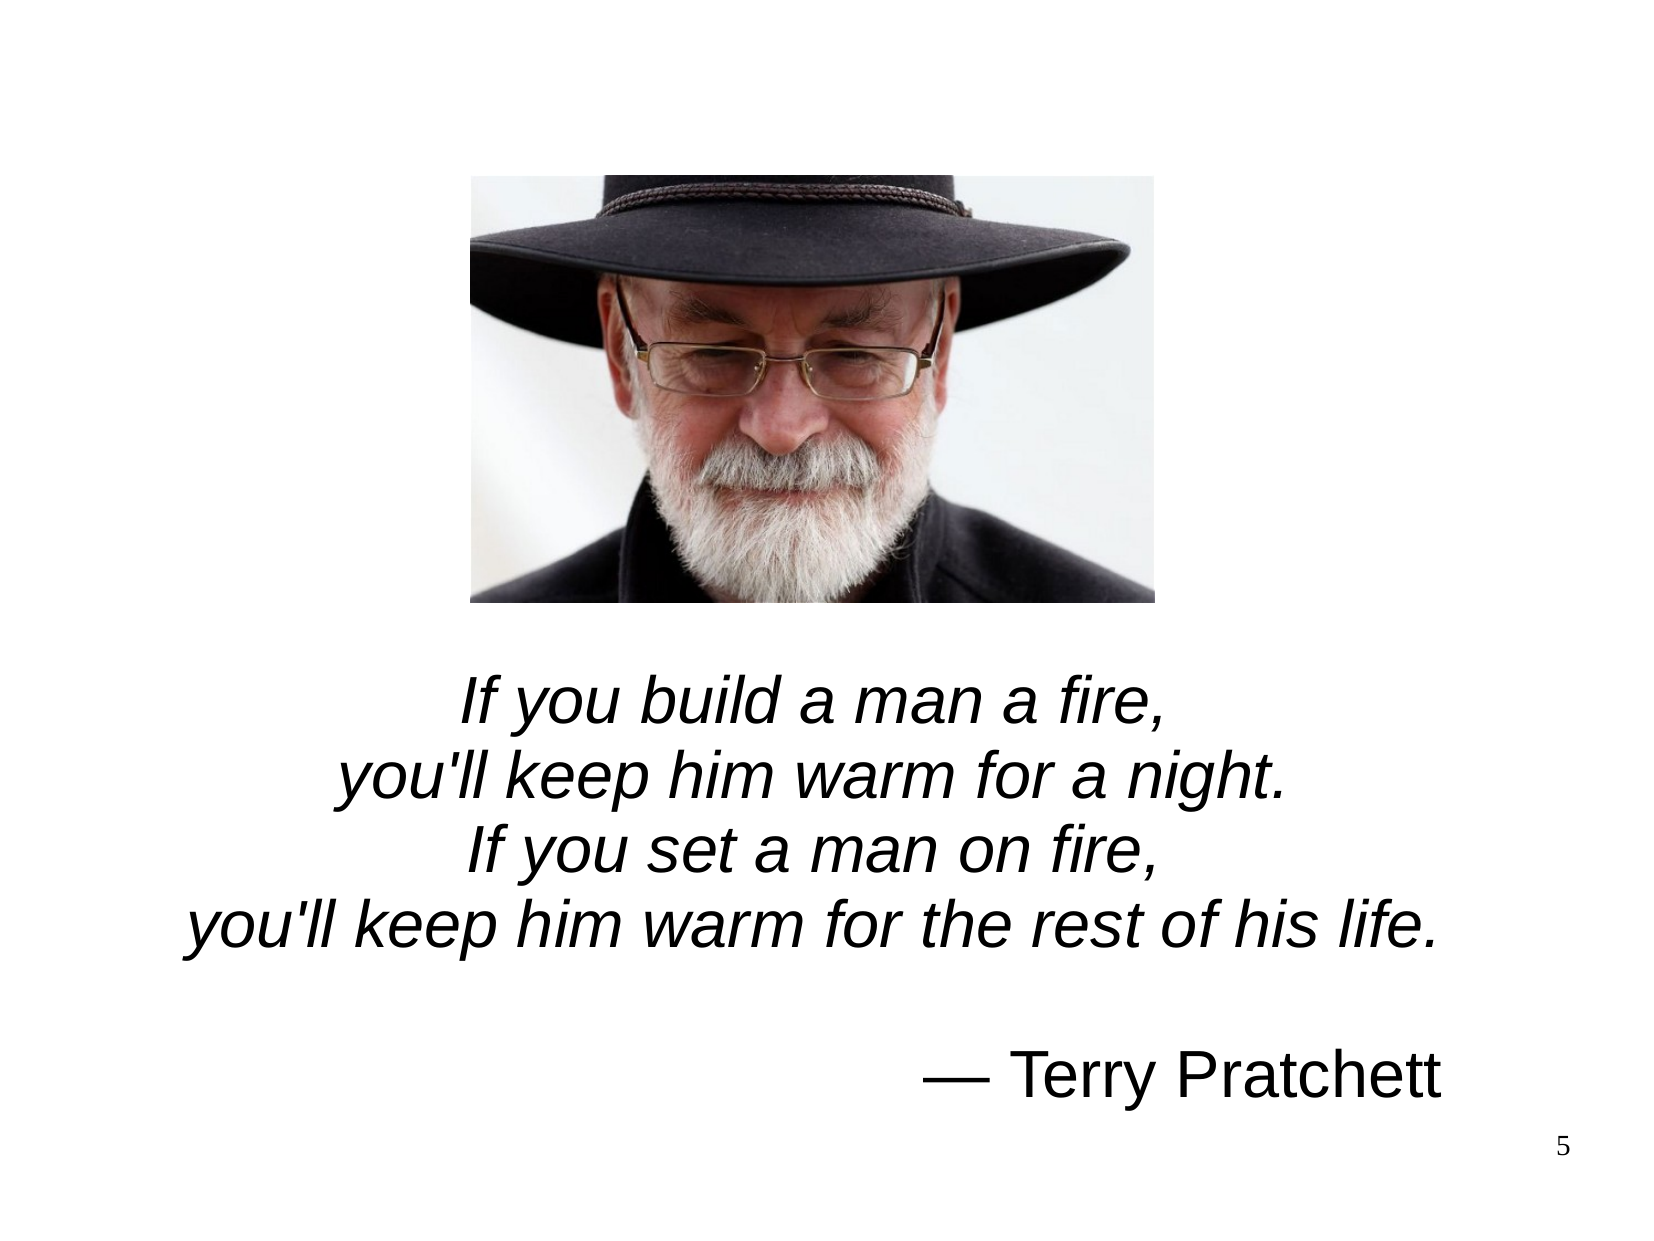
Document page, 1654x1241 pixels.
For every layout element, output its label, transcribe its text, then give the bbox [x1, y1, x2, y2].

text_box If you build a man a fire, you'll keep him warm for a night. If you set a man on fire, you'll keep him warm for the rest of his life. — Terry Pratchett [171, 655, 1459, 1118]
picture [470, 175, 1155, 603]
